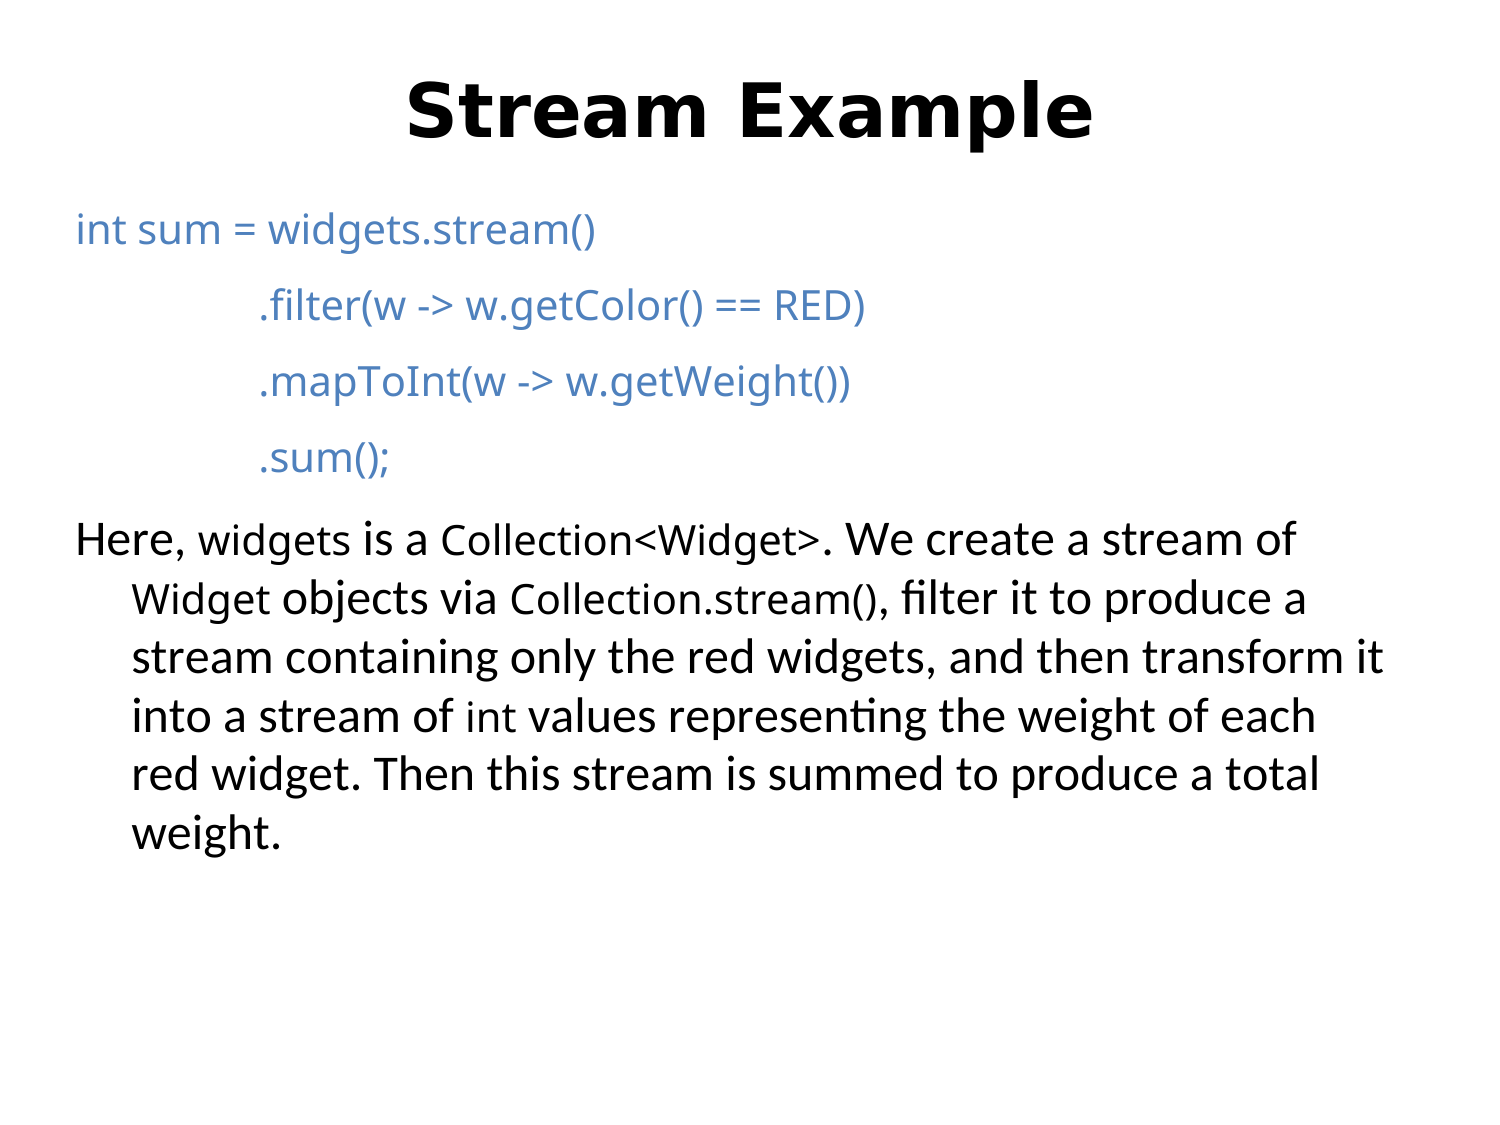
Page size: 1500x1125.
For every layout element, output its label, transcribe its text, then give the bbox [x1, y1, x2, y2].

title Stream Example [75, 44, 1425, 177]
list int sum = widgets.stream() .filter(w -> w.getColor() == RED) .mapToInt(w -> w.getWeight()) .sum(); Here, widgets is a Collection<Widget>. We create a stream of Widget objects via Collection.stream(), filter it to produce a stream containing only the red widgets, and then transform it into a stream of int values representing the weight of each red widget. Then this stream is summed to produce a total weight. [75, 204, 1395, 1075]
